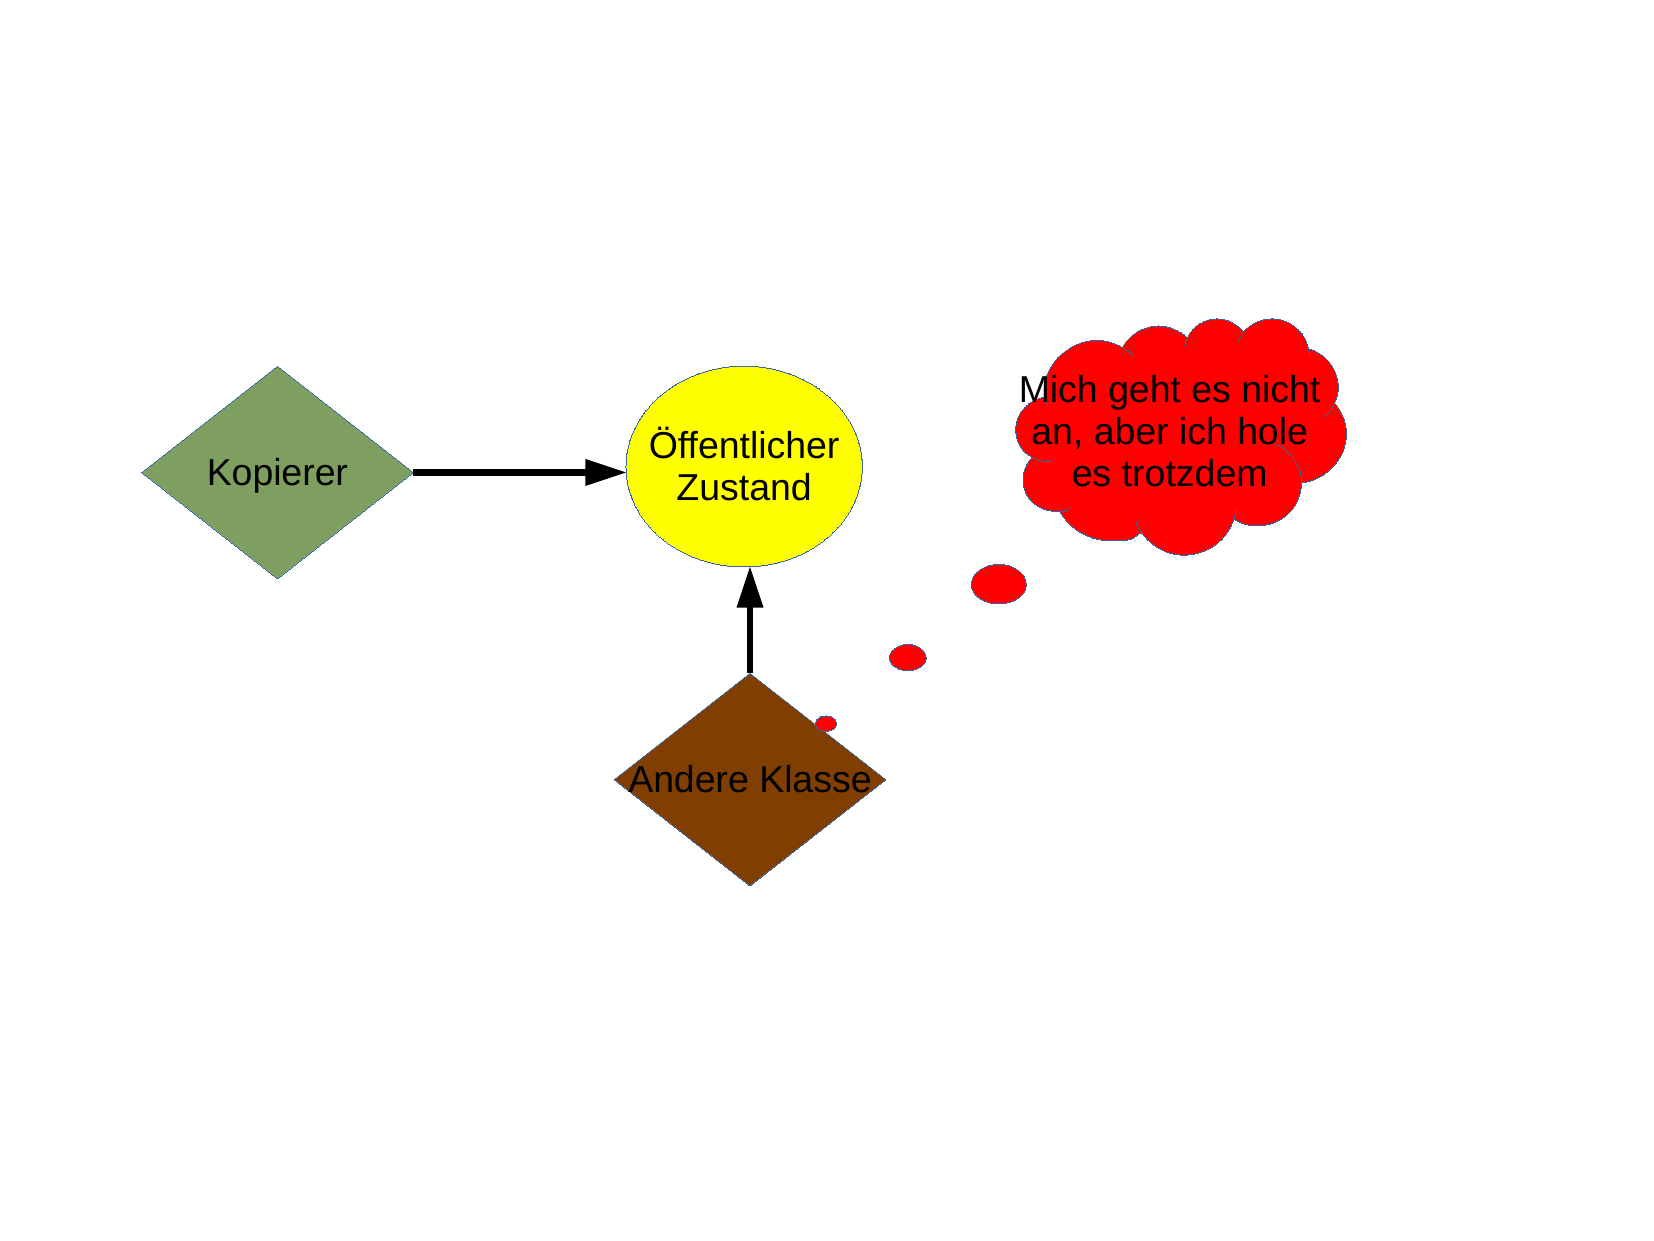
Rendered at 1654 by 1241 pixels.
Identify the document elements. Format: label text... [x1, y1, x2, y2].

text_box Mich geht es nicht an, aber ich hole es trotzdem [889, 644, 927, 671]
text_box Andere Klasse [614, 673, 886, 886]
text_box Mich geht es nicht an, aber ich hole es trotzdem [1015, 318, 1347, 556]
text_box Öffentlicher Zustand [625, 366, 863, 567]
text_box Mich geht es nicht an, aber ich hole es trotzdem [971, 564, 1027, 604]
text_box Kopierer [141, 366, 413, 579]
